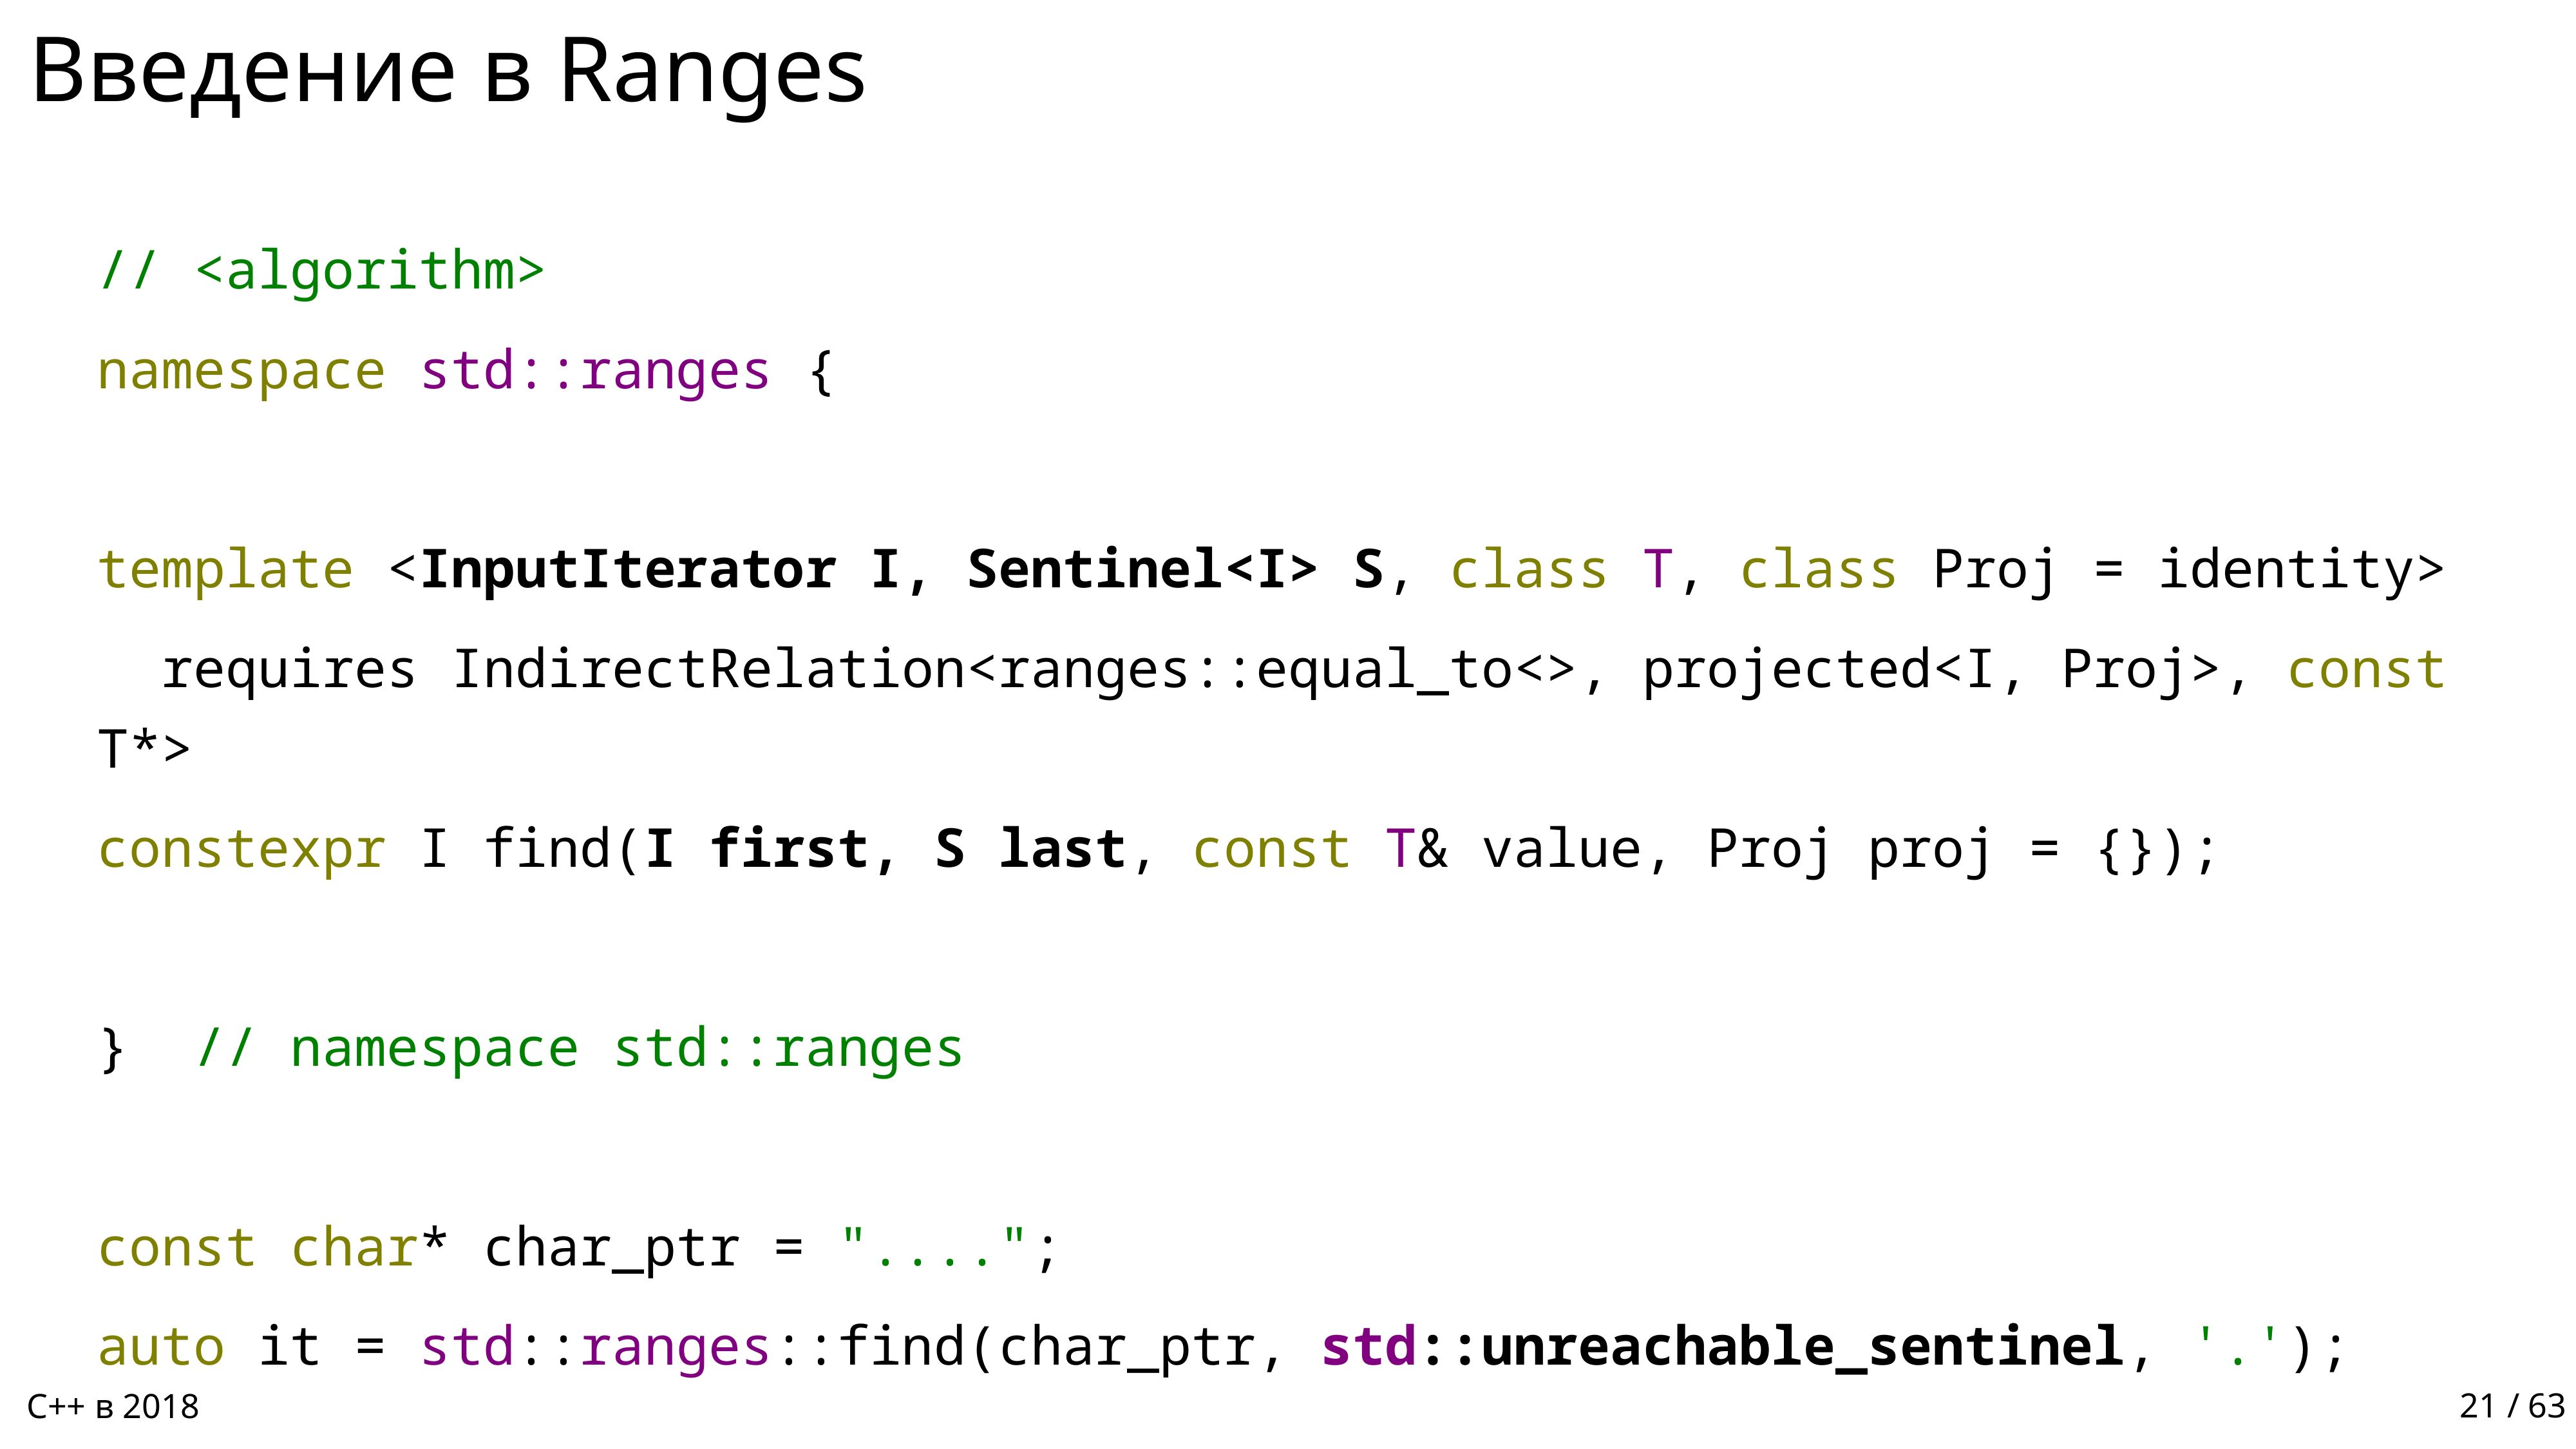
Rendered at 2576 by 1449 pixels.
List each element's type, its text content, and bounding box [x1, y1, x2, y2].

list C++ в 2018 [17, 1376, 1114, 1431]
list <number> / 63 [1479, 1376, 2576, 1431]
list // <algorithm> namespace std::ranges { template <InputIterator I, Sentinel<I> S, class T, class Proj = identity> requires IndirectRelation<ranges::equal_to<>, projected<I, Proj>, const T*> constexpr I find(I first, S last, const T& value, Proj proj = {}); } // namespace std::ranges const char* char_ptr = "...."; auto it = std::ranges::find(char_ptr, std::unreachable_sentinel, '.'); [87, 214, 2551, 1382]
title Введение в Ranges [19, 19, 2551, 155]
